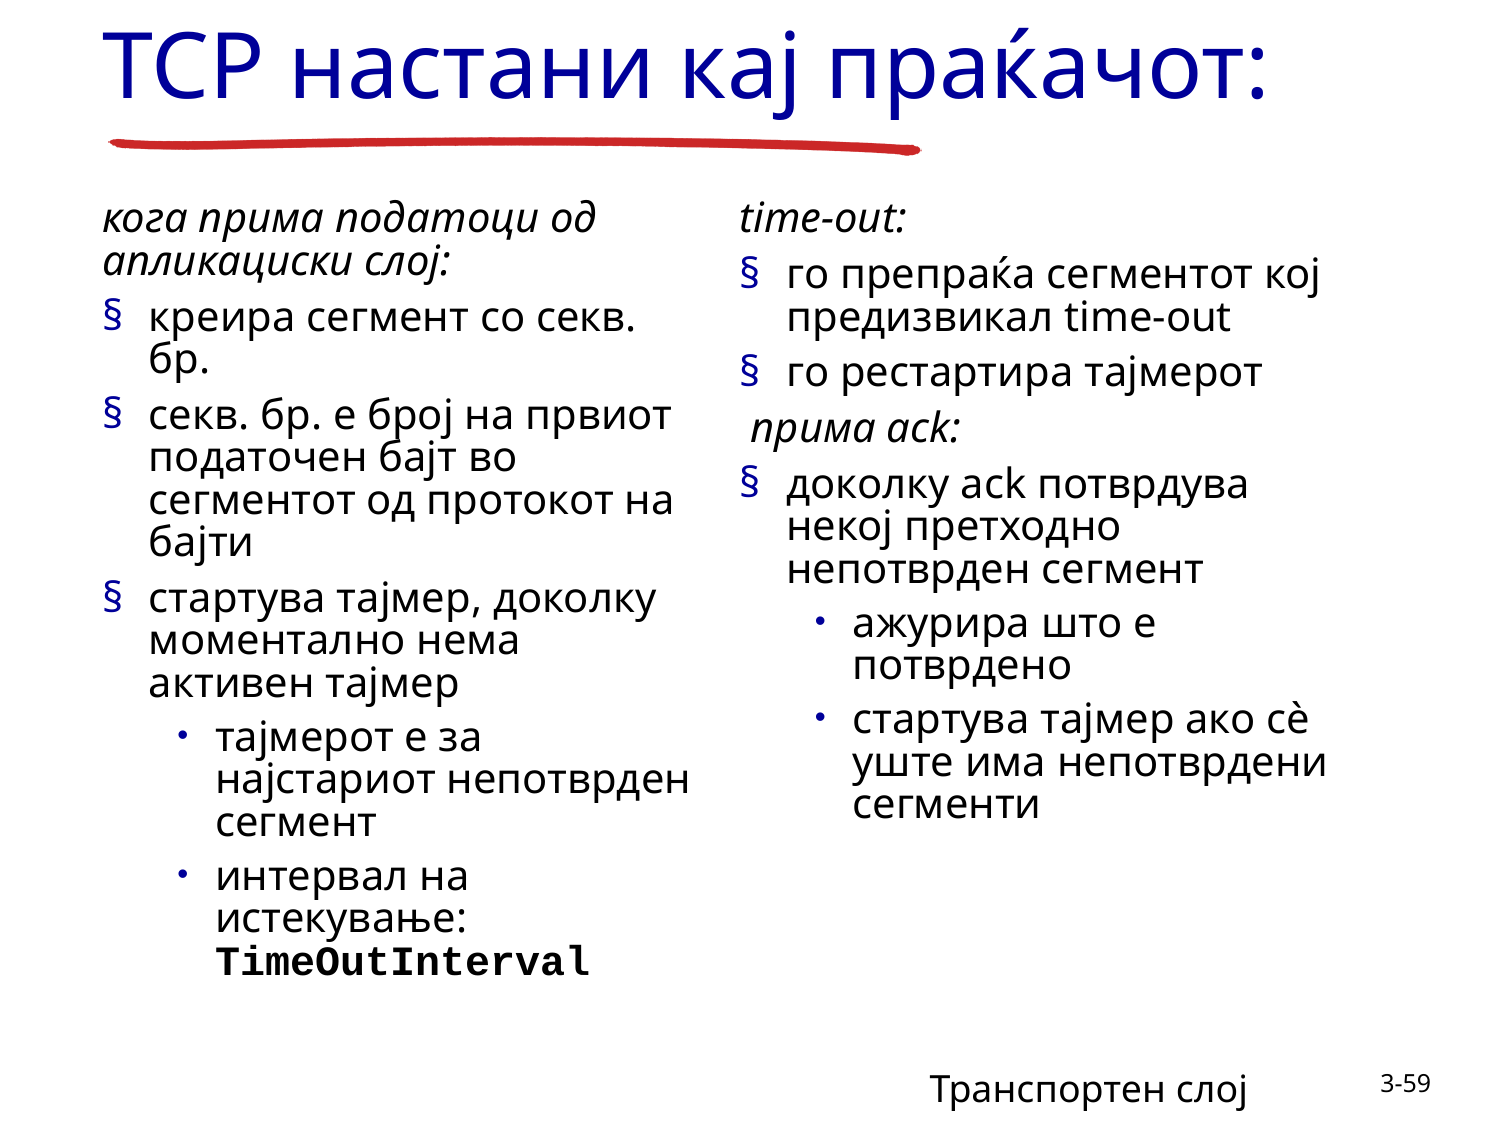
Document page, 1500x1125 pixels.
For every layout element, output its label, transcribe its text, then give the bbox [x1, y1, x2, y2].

list time-out: го препраќа сегментот кој предизвикал time-out го рестартира тајмерот прима ack: доколку ack потврдува некој претходно непотврден сегмент ажурира што е потврдено стартува тајмер ако сè уште има непотврдени сегменти [725, 191, 1350, 954]
title TCP настани кај праќачот: [87, 0, 1425, 188]
list кога прима податоци од апликациски слој: креира сегмент со секв. бр. секв. бр. е број на првиот податочен бајт во сегментот од протокот на бајти стартува тајмер, доколку моментално нема активен тајмер тајмерот е за најстариот непотврден сегмент интервал на истекување: TimeOutInterval [87, 191, 713, 1061]
picture [105, 132, 931, 161]
slide_number 3-<number> [1365, 1060, 1477, 1106]
footer Транспортен слој [914, 1057, 1390, 1105]
